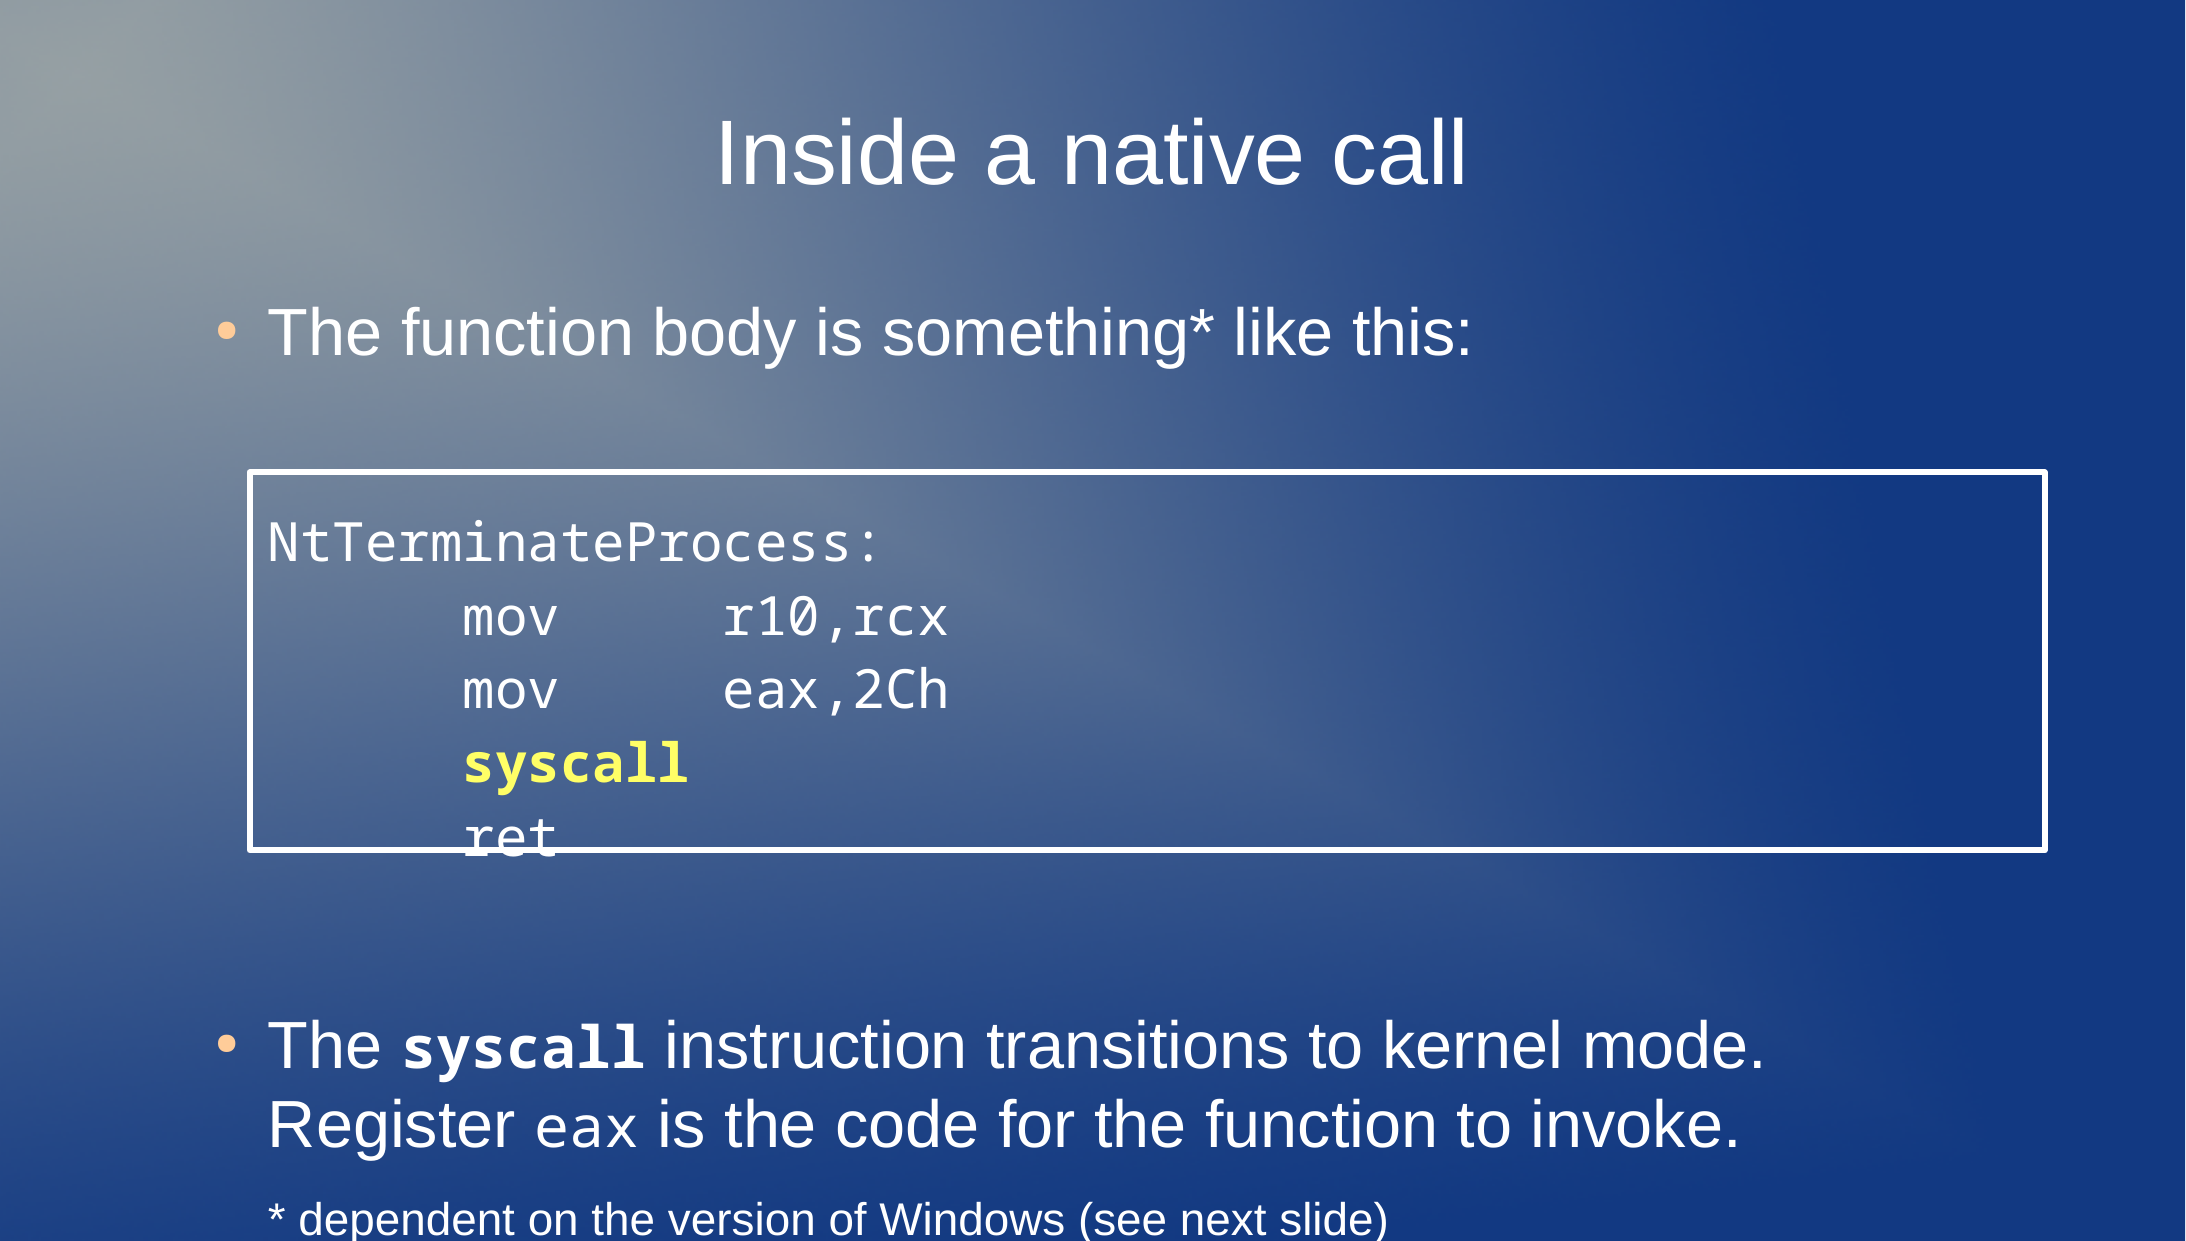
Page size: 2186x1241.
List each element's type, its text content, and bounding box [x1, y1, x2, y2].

text_box [249, 472, 2045, 851]
picture [0, 0, 2186, 1241]
title Inside a native call [109, 49, 2076, 257]
list The function body is something* like this: NtTerminateProcess: mov r10,rcx mov eax,2Ch syscall ret The syscall instruction transitions to kernel mode. Register eax is the code for the function to invoke. * dependent on the version of Windows (see next slide) [197, 295, 2022, 1239]
